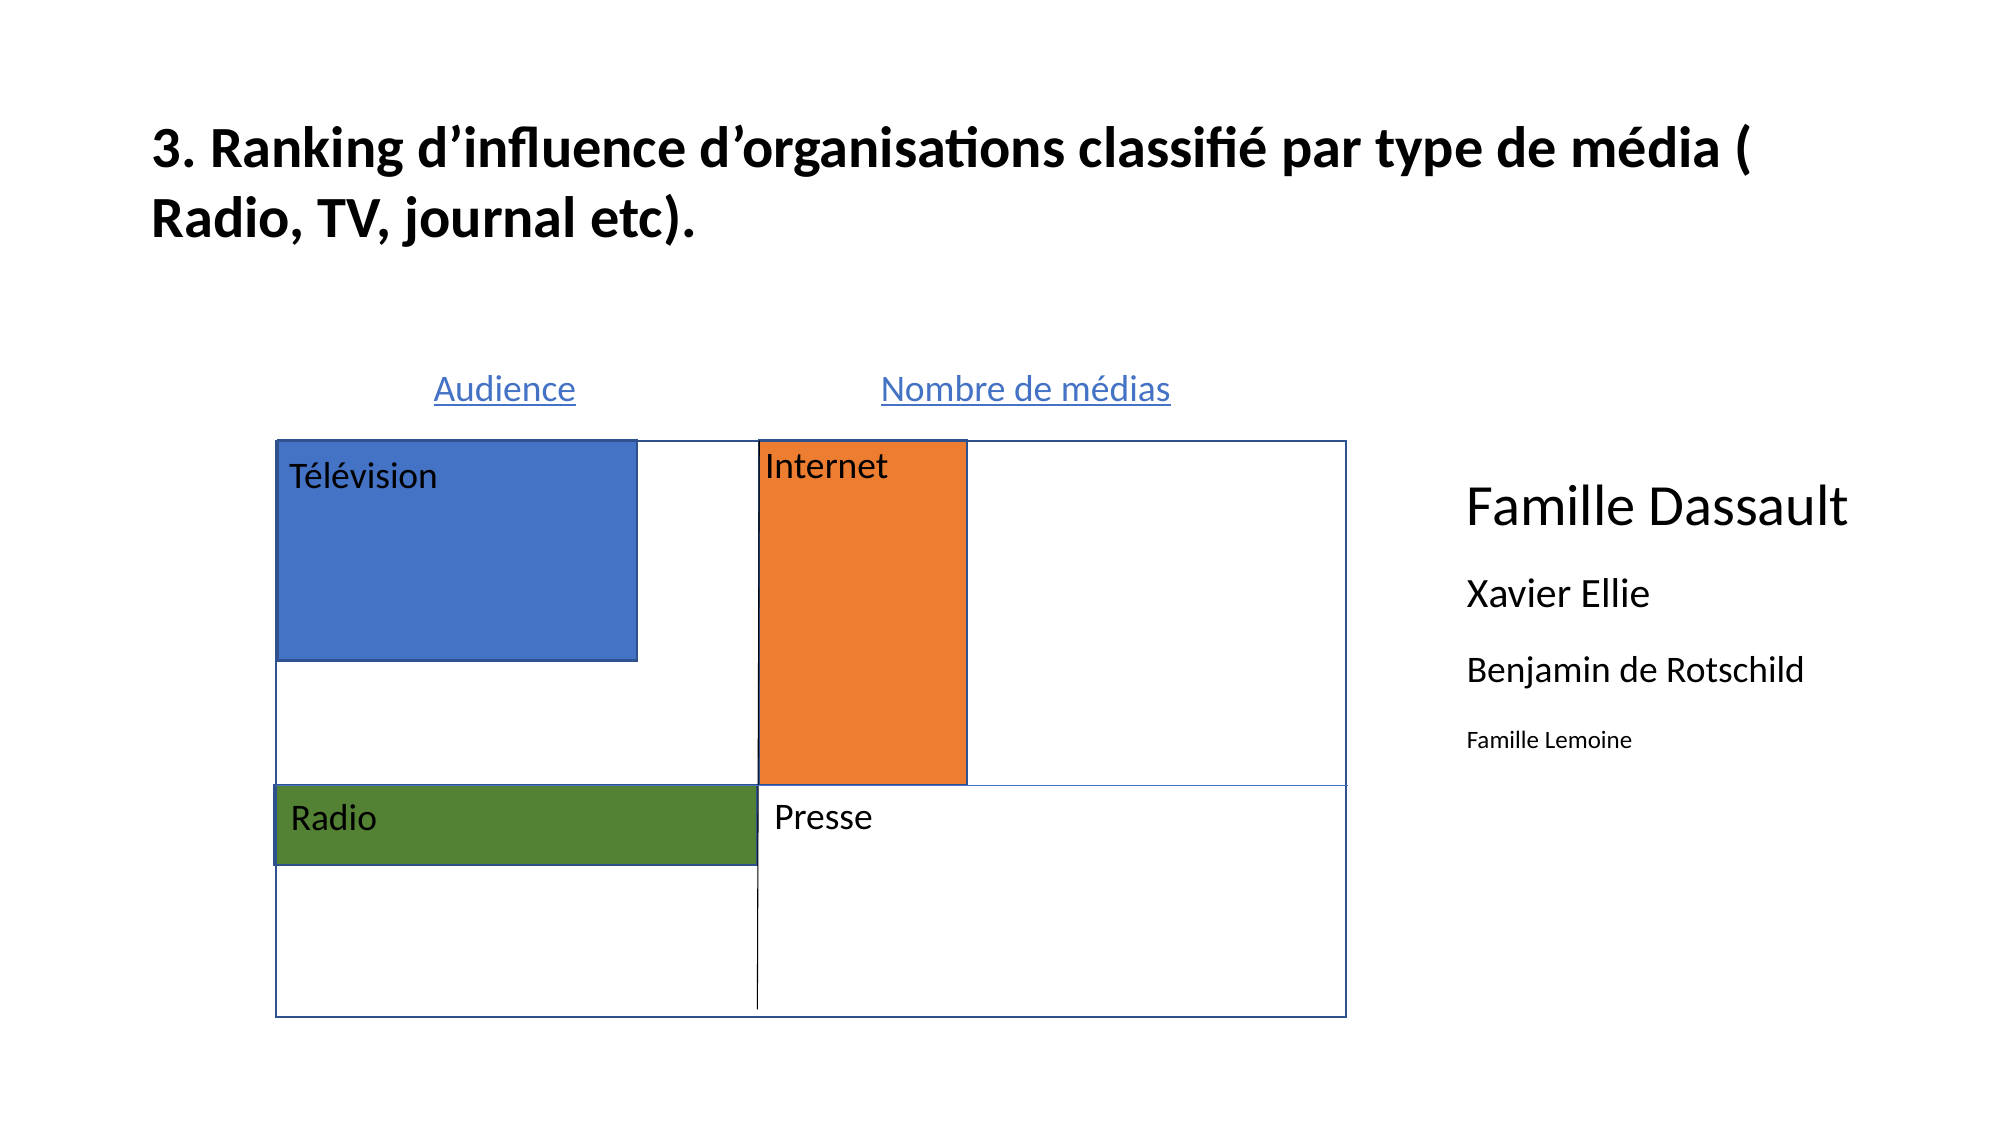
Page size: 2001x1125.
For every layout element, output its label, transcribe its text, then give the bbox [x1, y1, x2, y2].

text_box Famille Dassault [1451, 459, 1934, 546]
text_box Famille Lemoine [1451, 716, 1898, 762]
text_box Nombre de médias [865, 356, 1230, 417]
text_box [278, 442, 637, 661]
text_box 3. Ranking d’influence d’organisations classifié par type de média ( Radio, TV, journal etc). [137, 102, 1780, 257]
text_box Télévision [274, 443, 612, 505]
text_box [759, 494, 967, 784]
text_box Presse [759, 784, 1010, 846]
text_box Xavier Ellie [1451, 558, 1851, 624]
text_box Internet [750, 433, 1088, 494]
text_box Benjamin de Rotschild [1451, 637, 1898, 698]
text_box Radio [275, 785, 613, 847]
text_box Audience [418, 356, 613, 417]
text_box [277, 786, 757, 865]
